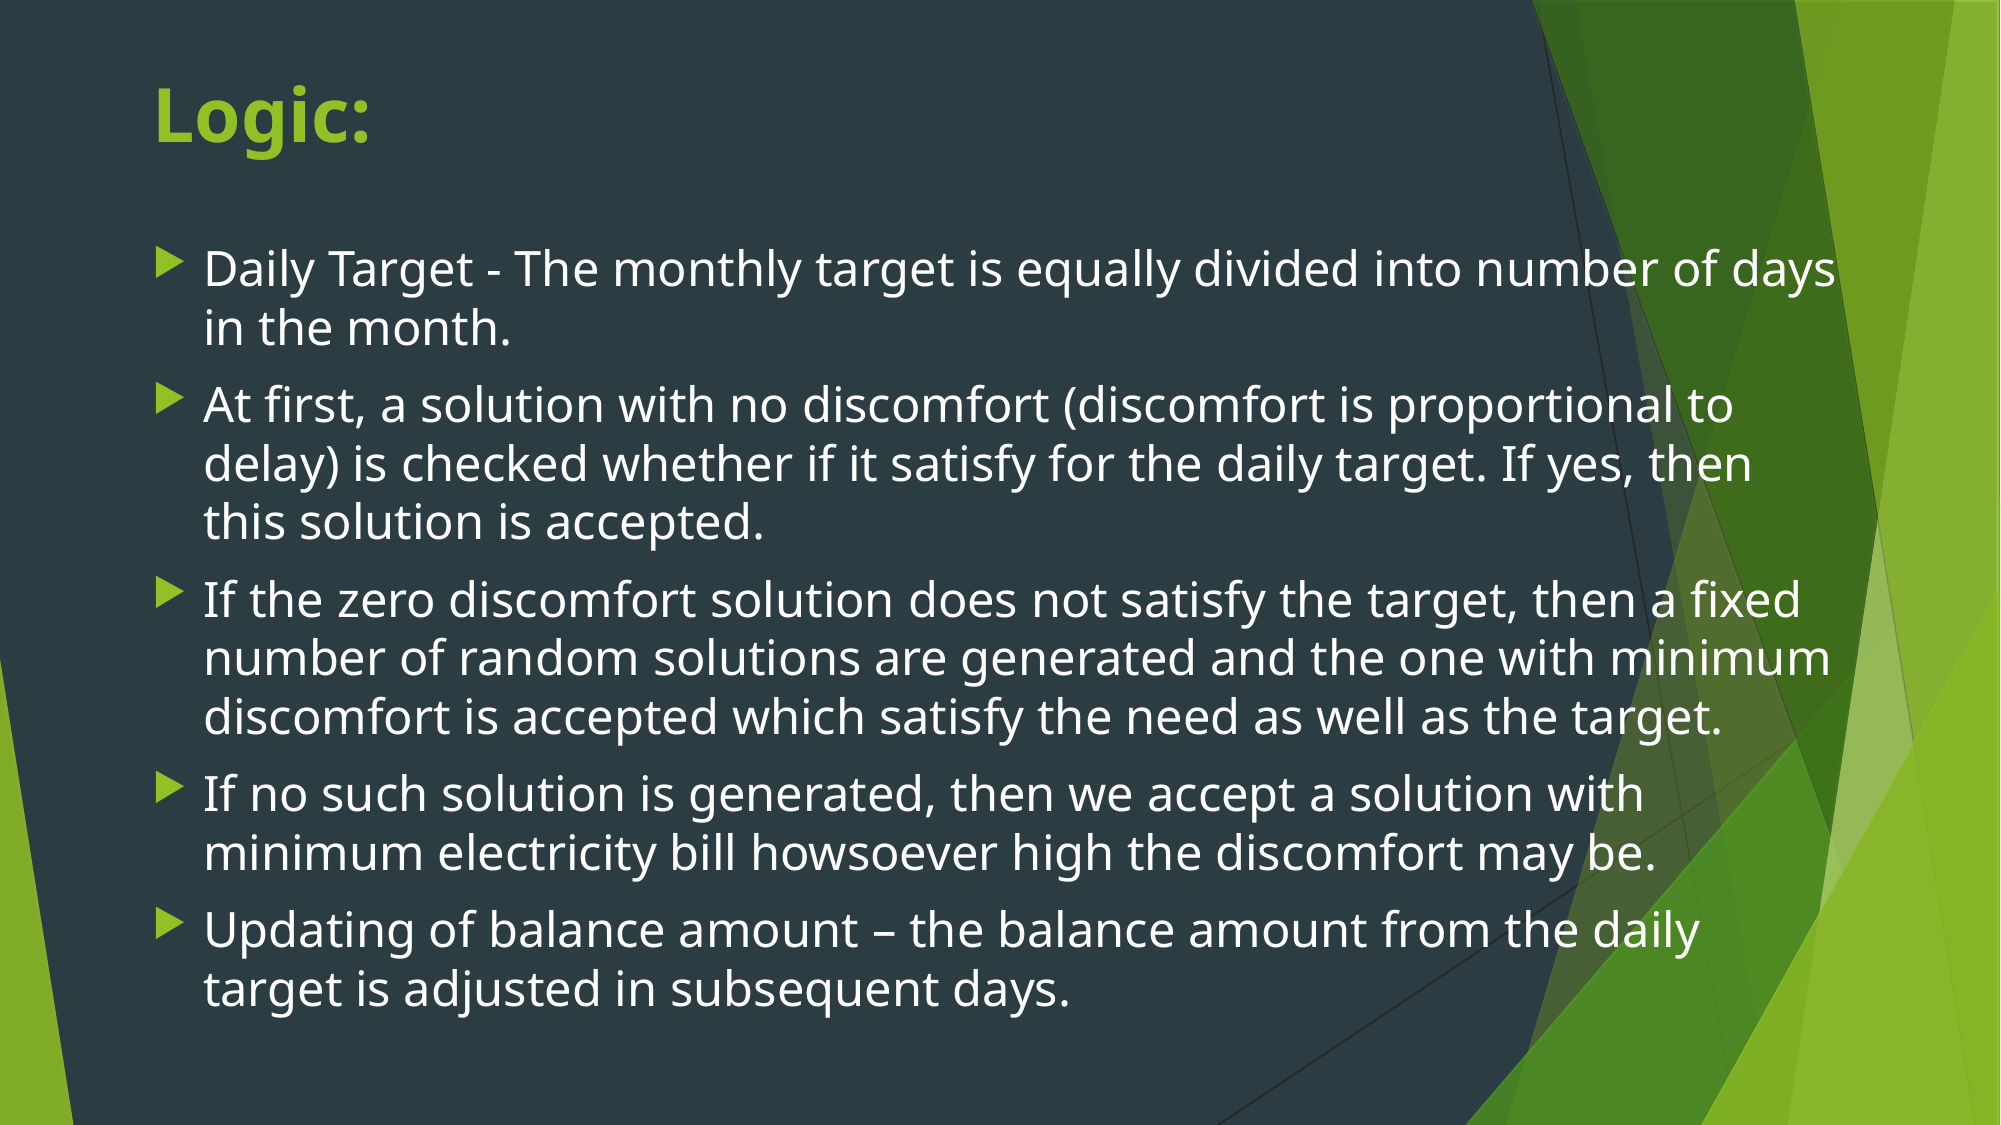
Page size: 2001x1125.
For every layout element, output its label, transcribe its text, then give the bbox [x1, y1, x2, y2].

title Logic: [137, 59, 1863, 213]
list Daily Target - The monthly target is equally divided into number of days in the month. At first, a solution with no discomfort (discomfort is proportional to delay) is checked whether if it satisfy for the daily target. If yes, then this solution is accepted. If the zero discomfort solution does not satisfy the target, then a fixed number of random solutions are generated and the one with minimum discomfort is accepted which satisfy the need as well as the target. If no such solution is generated, then we accept a solution with minimum electricity bill howsoever high the discomfort may be. Updating of balance amount – the balance amount from the daily target is adjusted in subsequent days. [137, 230, 1863, 1066]
